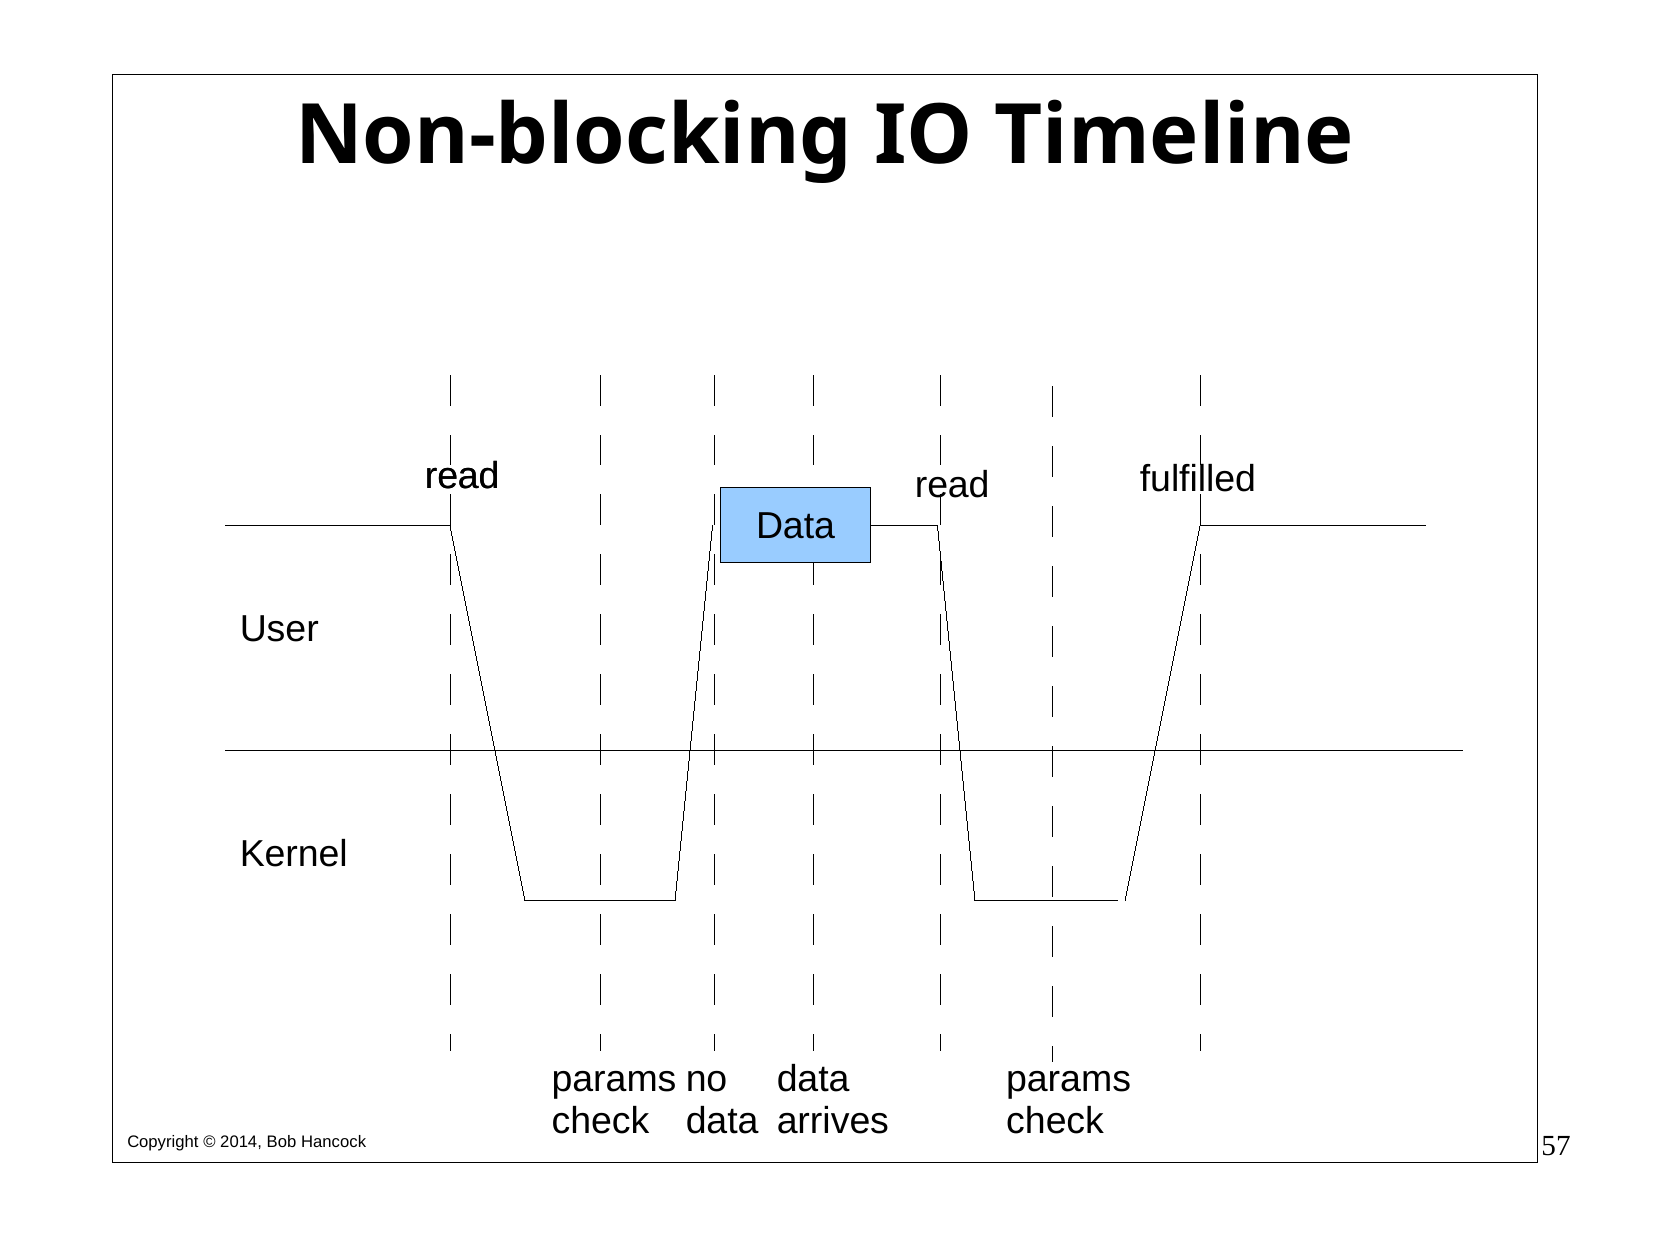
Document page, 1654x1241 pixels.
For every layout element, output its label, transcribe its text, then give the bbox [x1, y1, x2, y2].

text_box Kernel [225, 825, 363, 882]
title Non-blocking IO Timeline [112, 75, 1538, 188]
text_box Data [720, 487, 871, 563]
text_box params check [536, 1050, 671, 1149]
text_box read [900, 456, 1005, 514]
text_box read [410, 447, 515, 505]
text_box params check [991, 1050, 1148, 1149]
text_box Copyright © 2014, Bob Hancock [112, 1125, 382, 1159]
text_box fulfilled [1125, 450, 1271, 507]
text_box User [225, 600, 334, 657]
text_box no data [671, 1050, 800, 1149]
text_box data arrives [800, 1050, 913, 1149]
